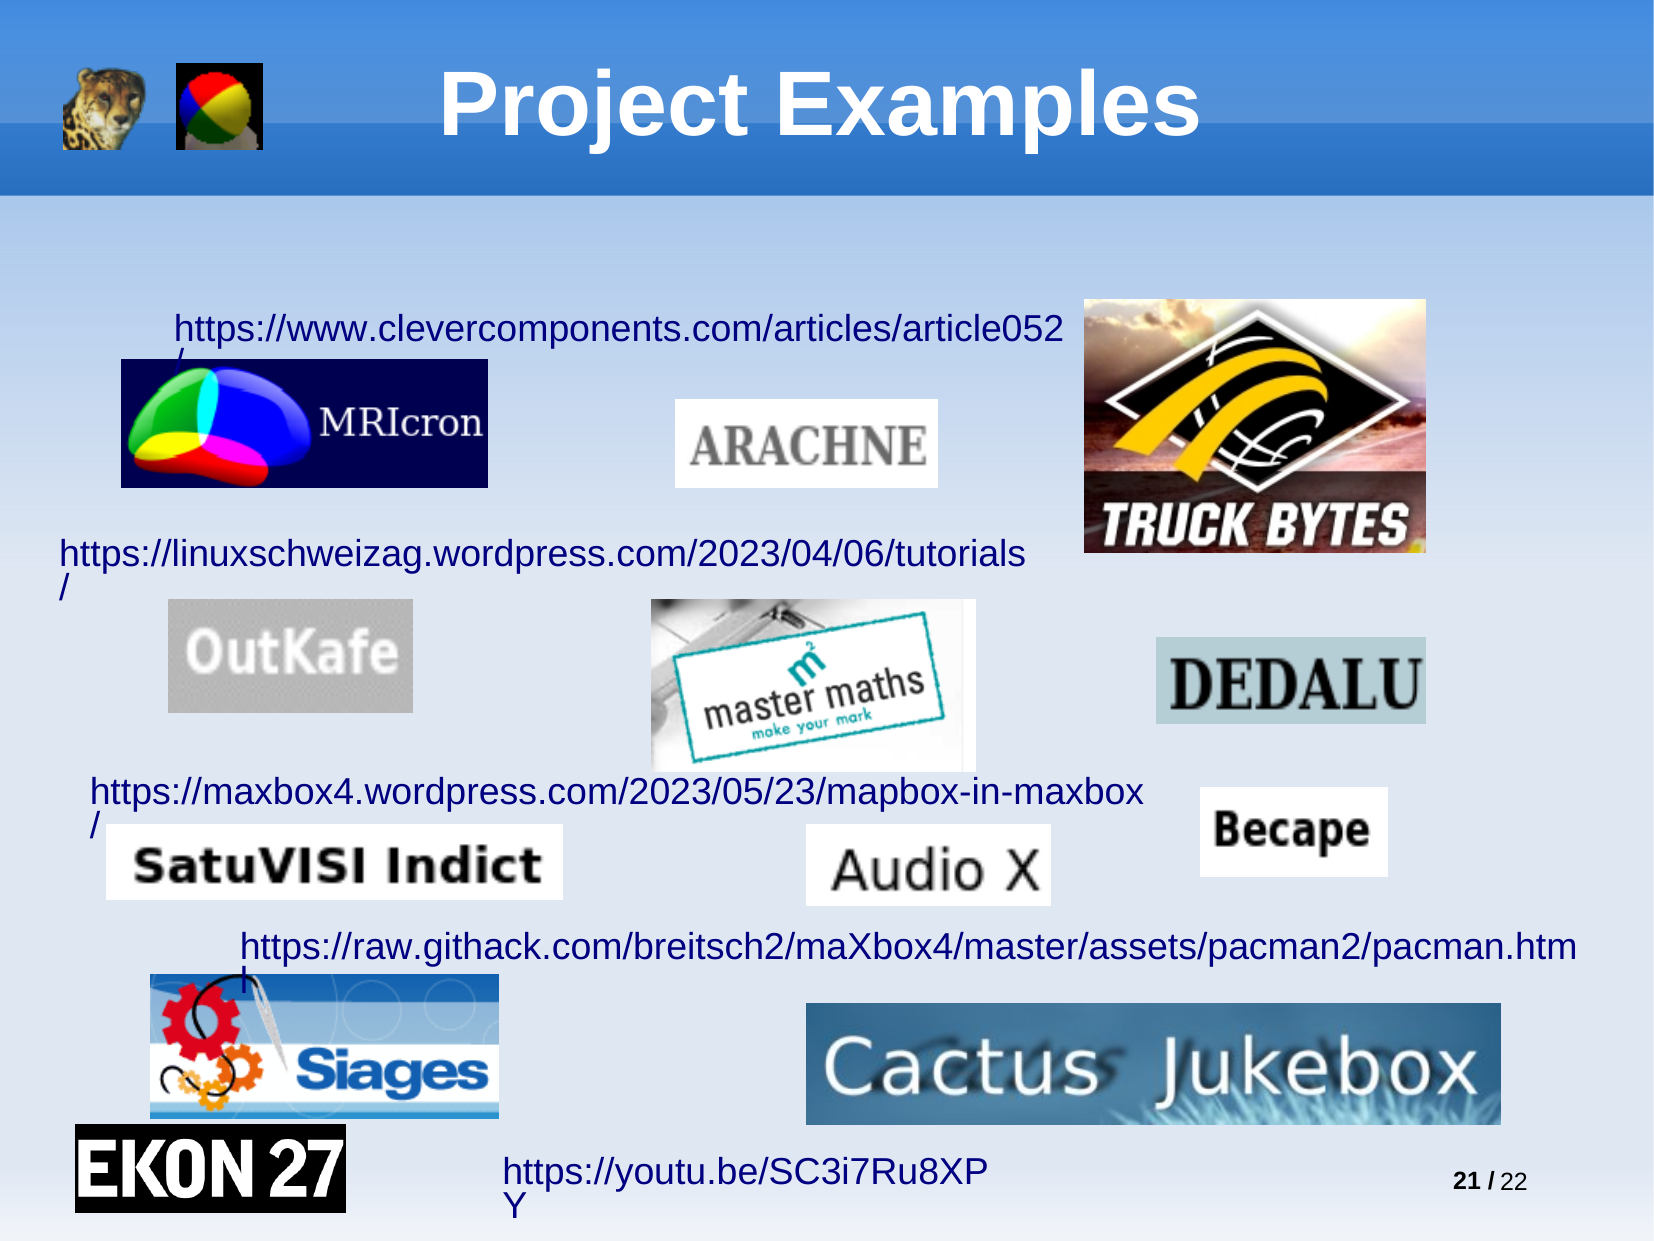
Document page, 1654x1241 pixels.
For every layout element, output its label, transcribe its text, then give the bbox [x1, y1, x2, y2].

picture [0, 0, 1654, 1241]
text_box https://youtu.be/SC3i7Ru8XPY [487, 1143, 1029, 1201]
text_box https://maxbox4.wordpress.com/2023/05/23/mapbox-in-maxbox/ [75, 763, 1168, 826]
picture [176, 63, 263, 151]
text_box https://linuxschweizag.wordpress.com/2023/04/06/tutorials/ [44, 525, 1051, 582]
title Project Examples [76, 0, 1565, 208]
text_box https://www.clevercomponents.com/articles/article052/ [159, 300, 1088, 357]
text_box https://raw.githack.com/breitsch2/maXbox4/master/assets/pacman2/pacman.html [225, 918, 1601, 976]
